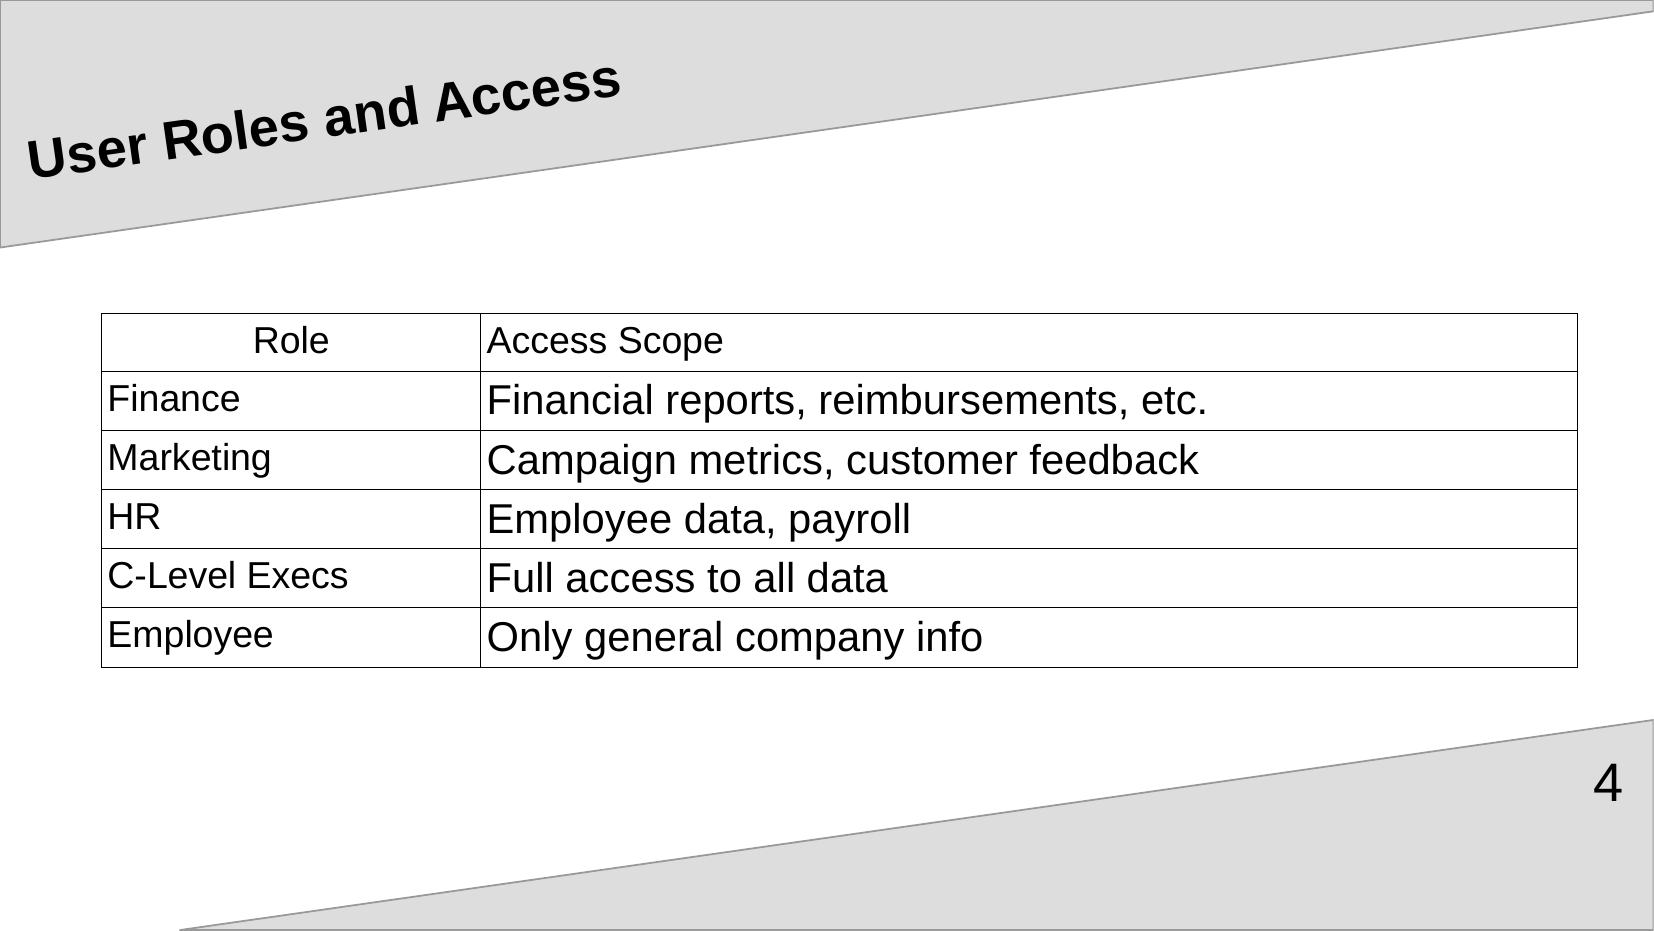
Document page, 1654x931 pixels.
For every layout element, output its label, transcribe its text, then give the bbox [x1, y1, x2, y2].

table_cell Finance [102, 372, 480, 430]
table_cell Full access to all data [481, 549, 1577, 607]
table_cell Marketing [102, 431, 480, 489]
table_cell Employee [102, 608, 480, 667]
table_cell Only general company info [481, 608, 1577, 667]
table_header Role [102, 314, 480, 371]
table_cell C-Level Execs [102, 549, 480, 607]
table_cell HR [102, 490, 480, 548]
title User Roles and Access [16, 0, 1501, 239]
table_cell Financial reports, reimbursements, etc. [481, 372, 1577, 430]
table_cell Employee data, payroll [481, 490, 1577, 548]
table_header Access Scope [481, 314, 1577, 371]
table_cell Campaign metrics, customer feedback [481, 431, 1577, 489]
